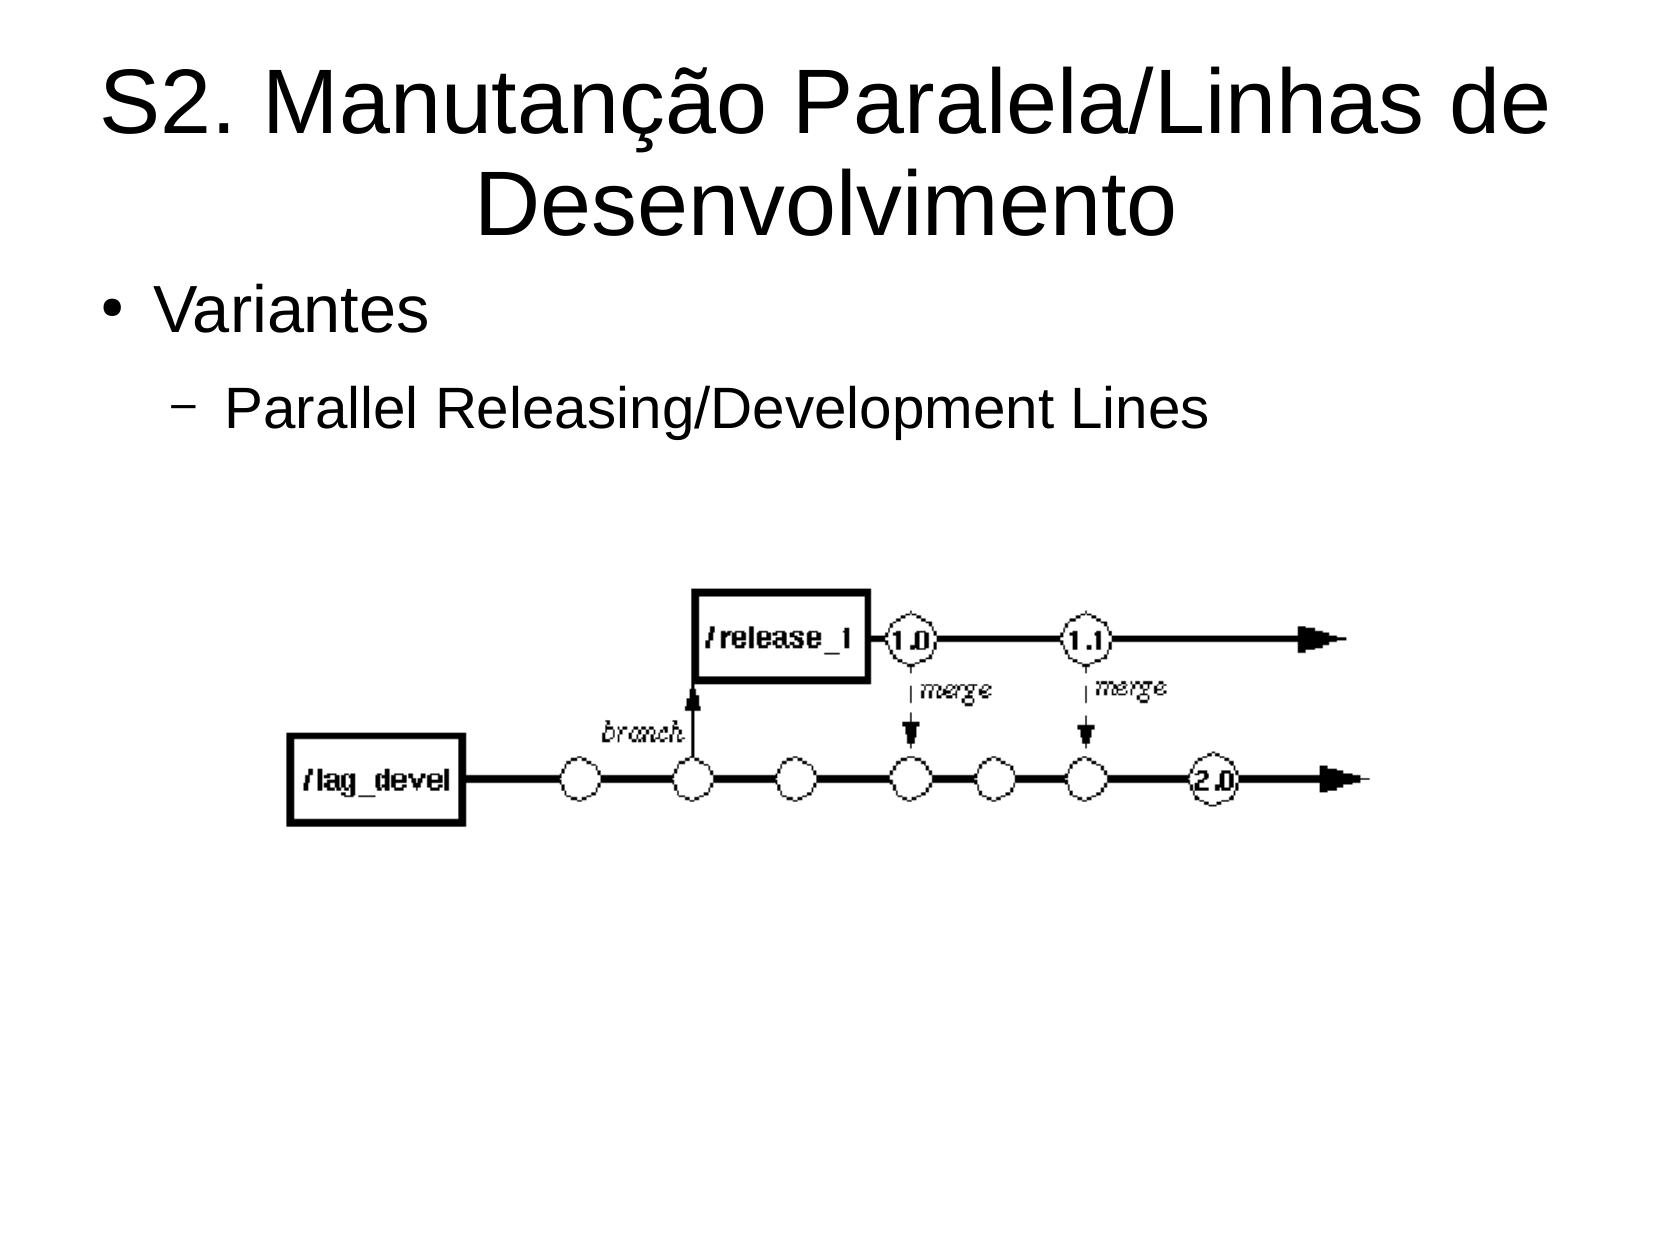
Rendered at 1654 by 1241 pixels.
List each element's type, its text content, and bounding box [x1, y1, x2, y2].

picture [271, 578, 1406, 839]
list Variantes Parallel Releasing/Development Lines [82, 271, 1571, 1111]
title S2. Manutanção Paralela/Linhas de Desenvolvimento [82, 49, 1571, 257]
